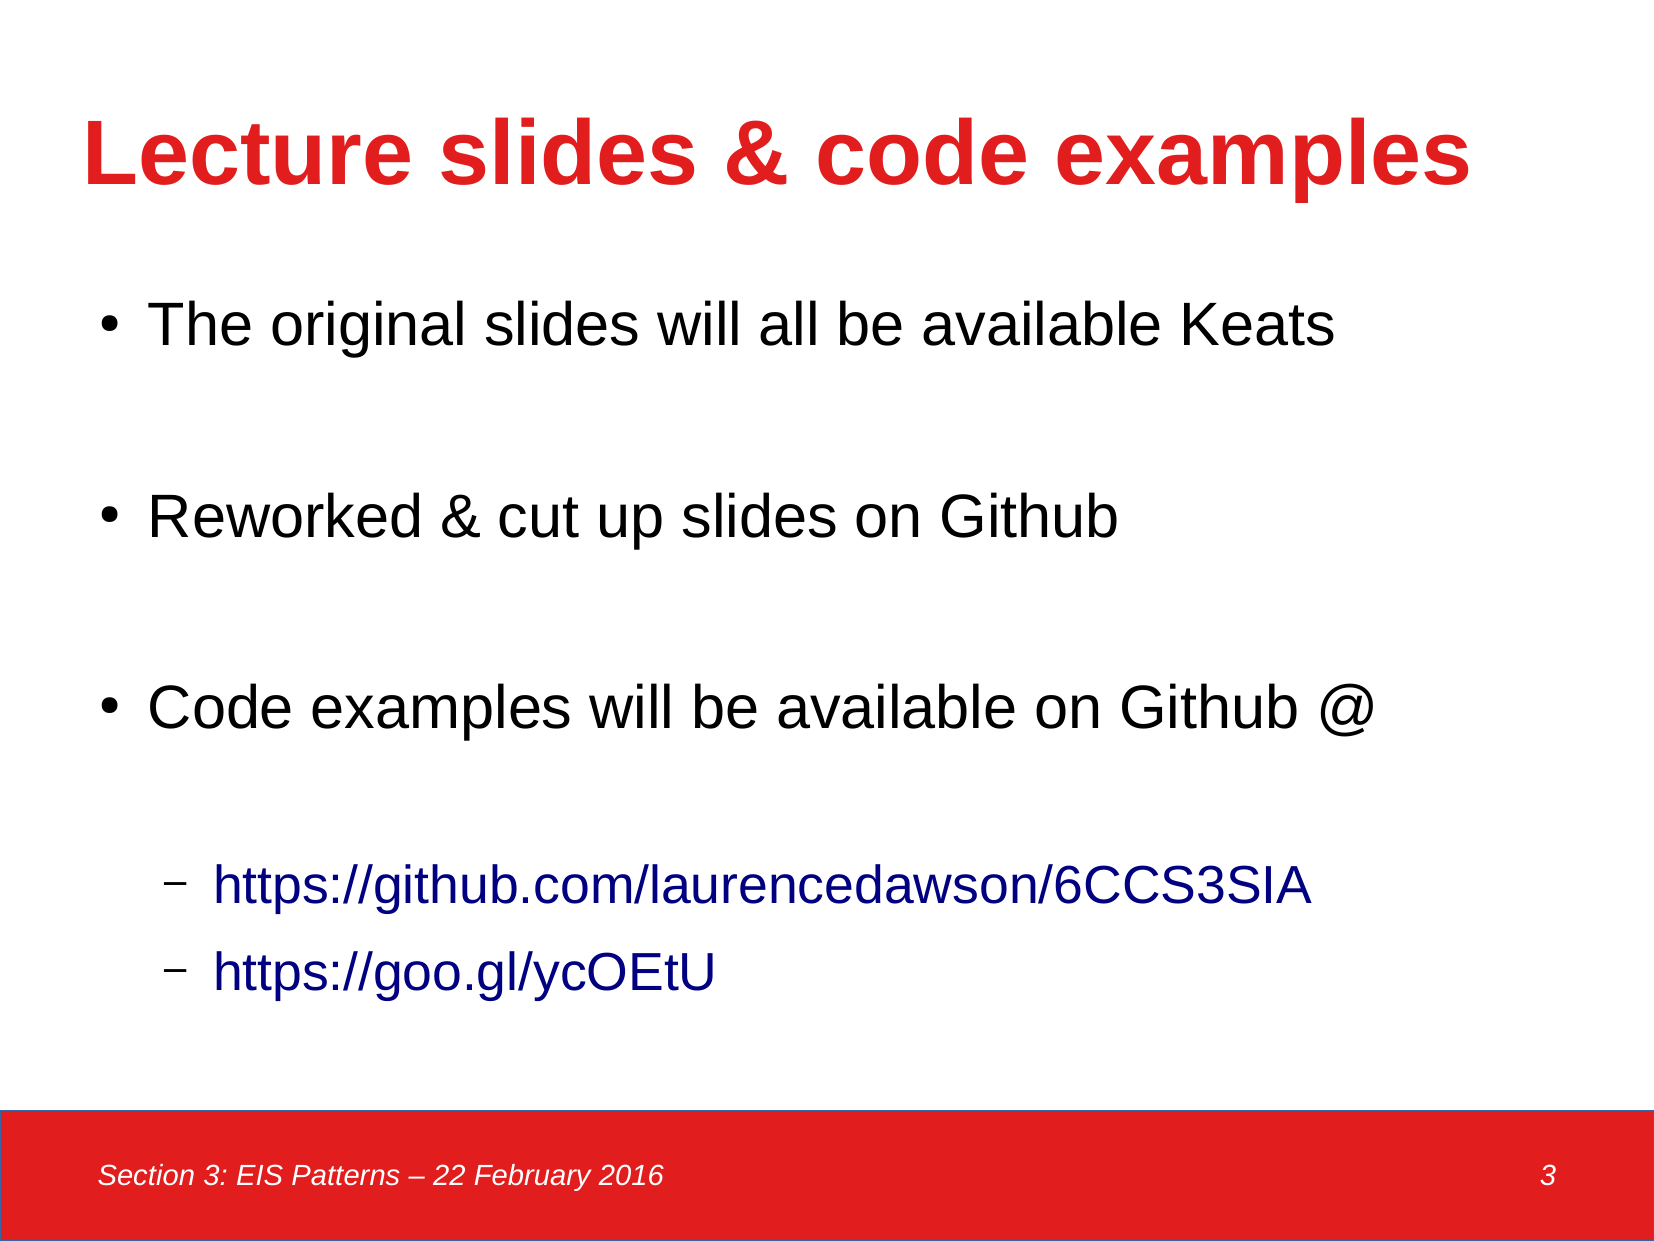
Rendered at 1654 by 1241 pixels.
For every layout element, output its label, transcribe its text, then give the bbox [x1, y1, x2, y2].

title Lecture slides & code examples [82, 49, 1571, 257]
list The original slides will all be available Keats Reworked & cut up slides on Github Code examples will be available on Github @ https://github.com/laurencedawson/6CCS3SIA https://goo.gl/ycOEtU [82, 290, 1571, 1010]
